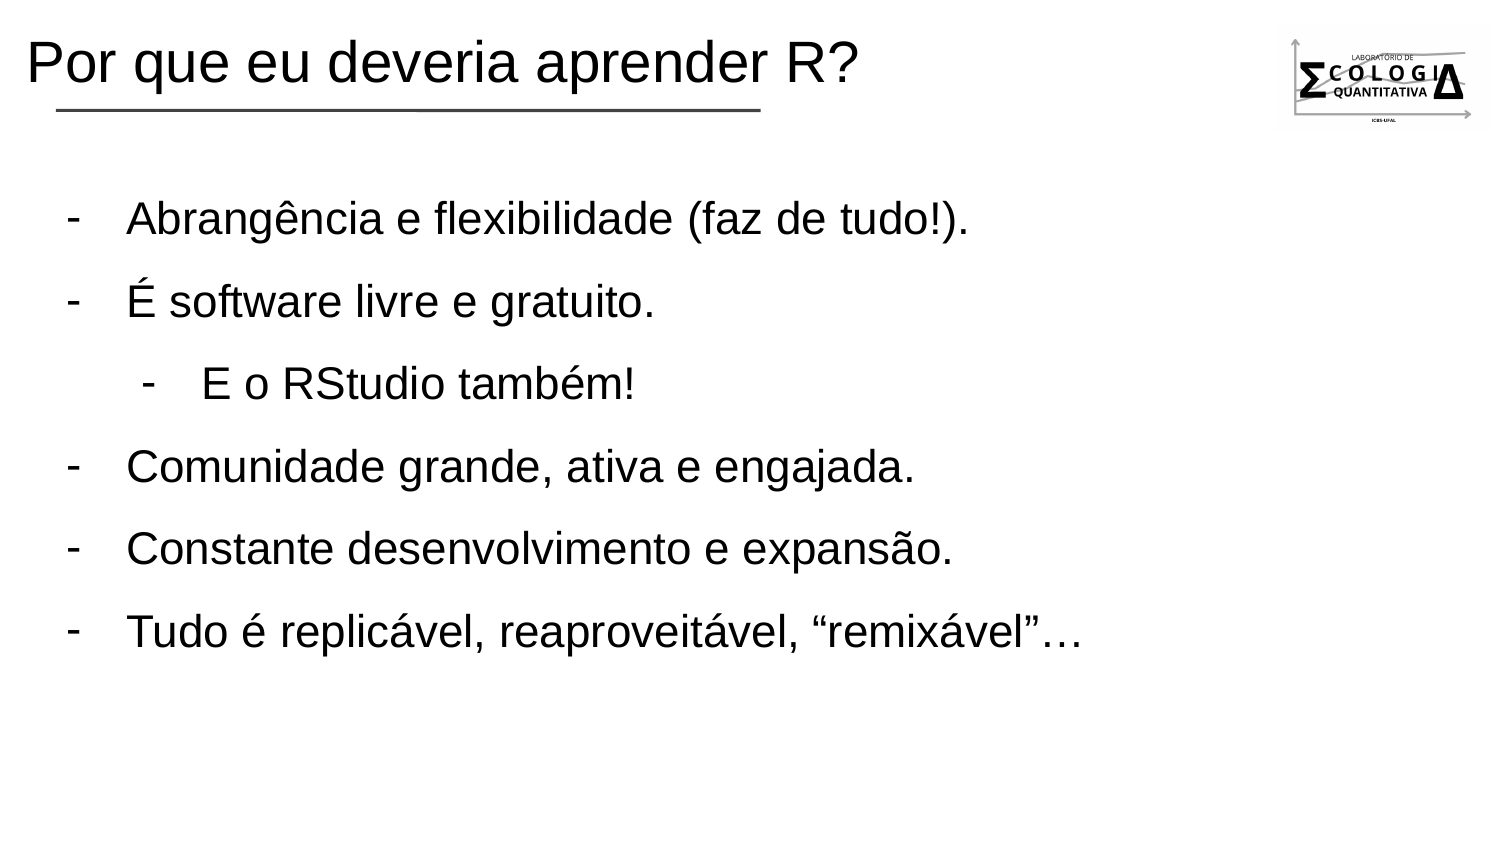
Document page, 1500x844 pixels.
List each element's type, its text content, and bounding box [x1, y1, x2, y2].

text_box Abrangência e flexibilidade (faz de tudo!). É software livre e gratuito. E o RStudio também! Comunidade grande, ativa e engajada. Constante desenvolvimento e expansão. Tudo é replicável, reaproveitável, “remixável”… [36, 146, 1427, 729]
picture [1275, 23, 1490, 131]
text_box Por que eu deveria aprender R? [11, 9, 1210, 117]
